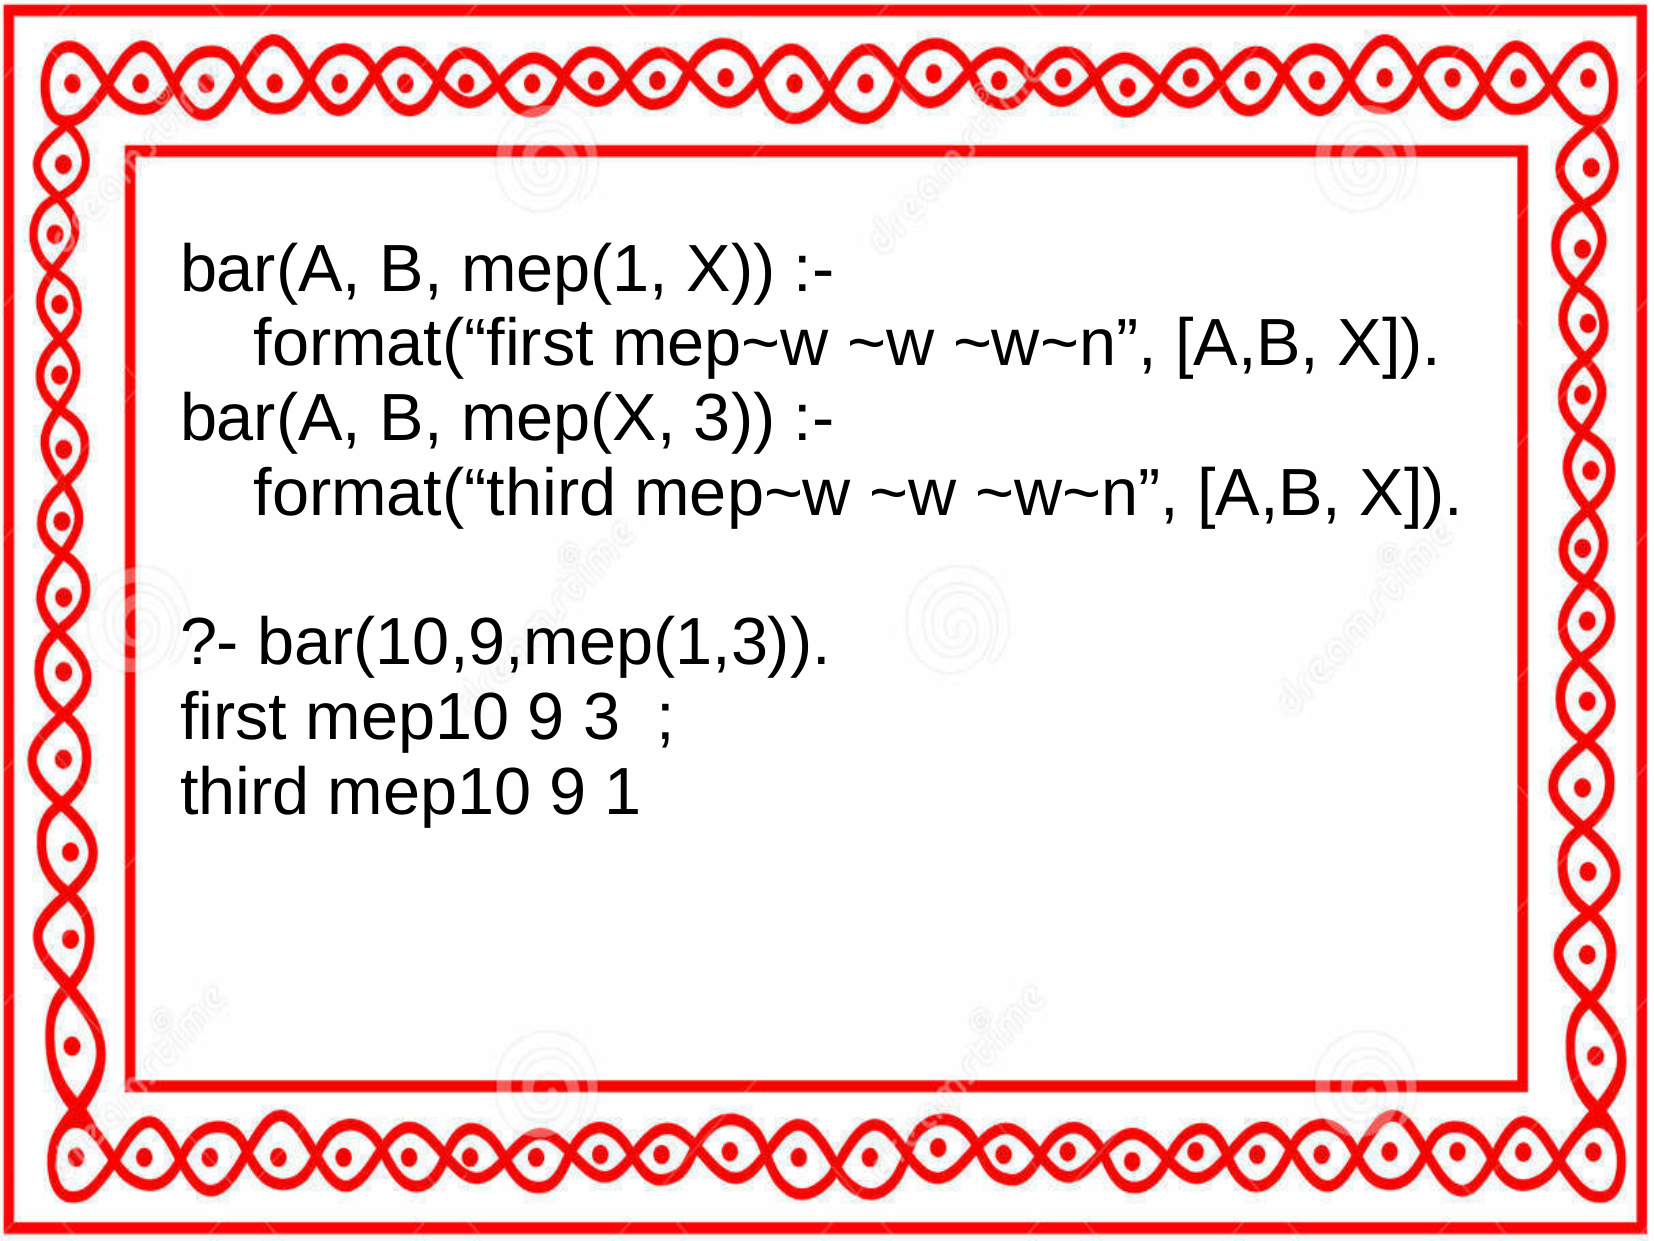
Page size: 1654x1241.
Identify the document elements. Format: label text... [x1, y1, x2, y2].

subtitle bar(A, B, mep(1, X)) :- format(“first mep~w ~w ~w~n”, [A,B, X]). bar(A, B, mep(X, 3)) :- format(“third mep~w ~w ~w~n”, [A,B, X]). ?- bar(10,9,mep(1,3)). first mep10 9 3 ; third mep10 9 1 [180, 49, 1571, 1010]
picture [0, 0, 1654, 1241]
